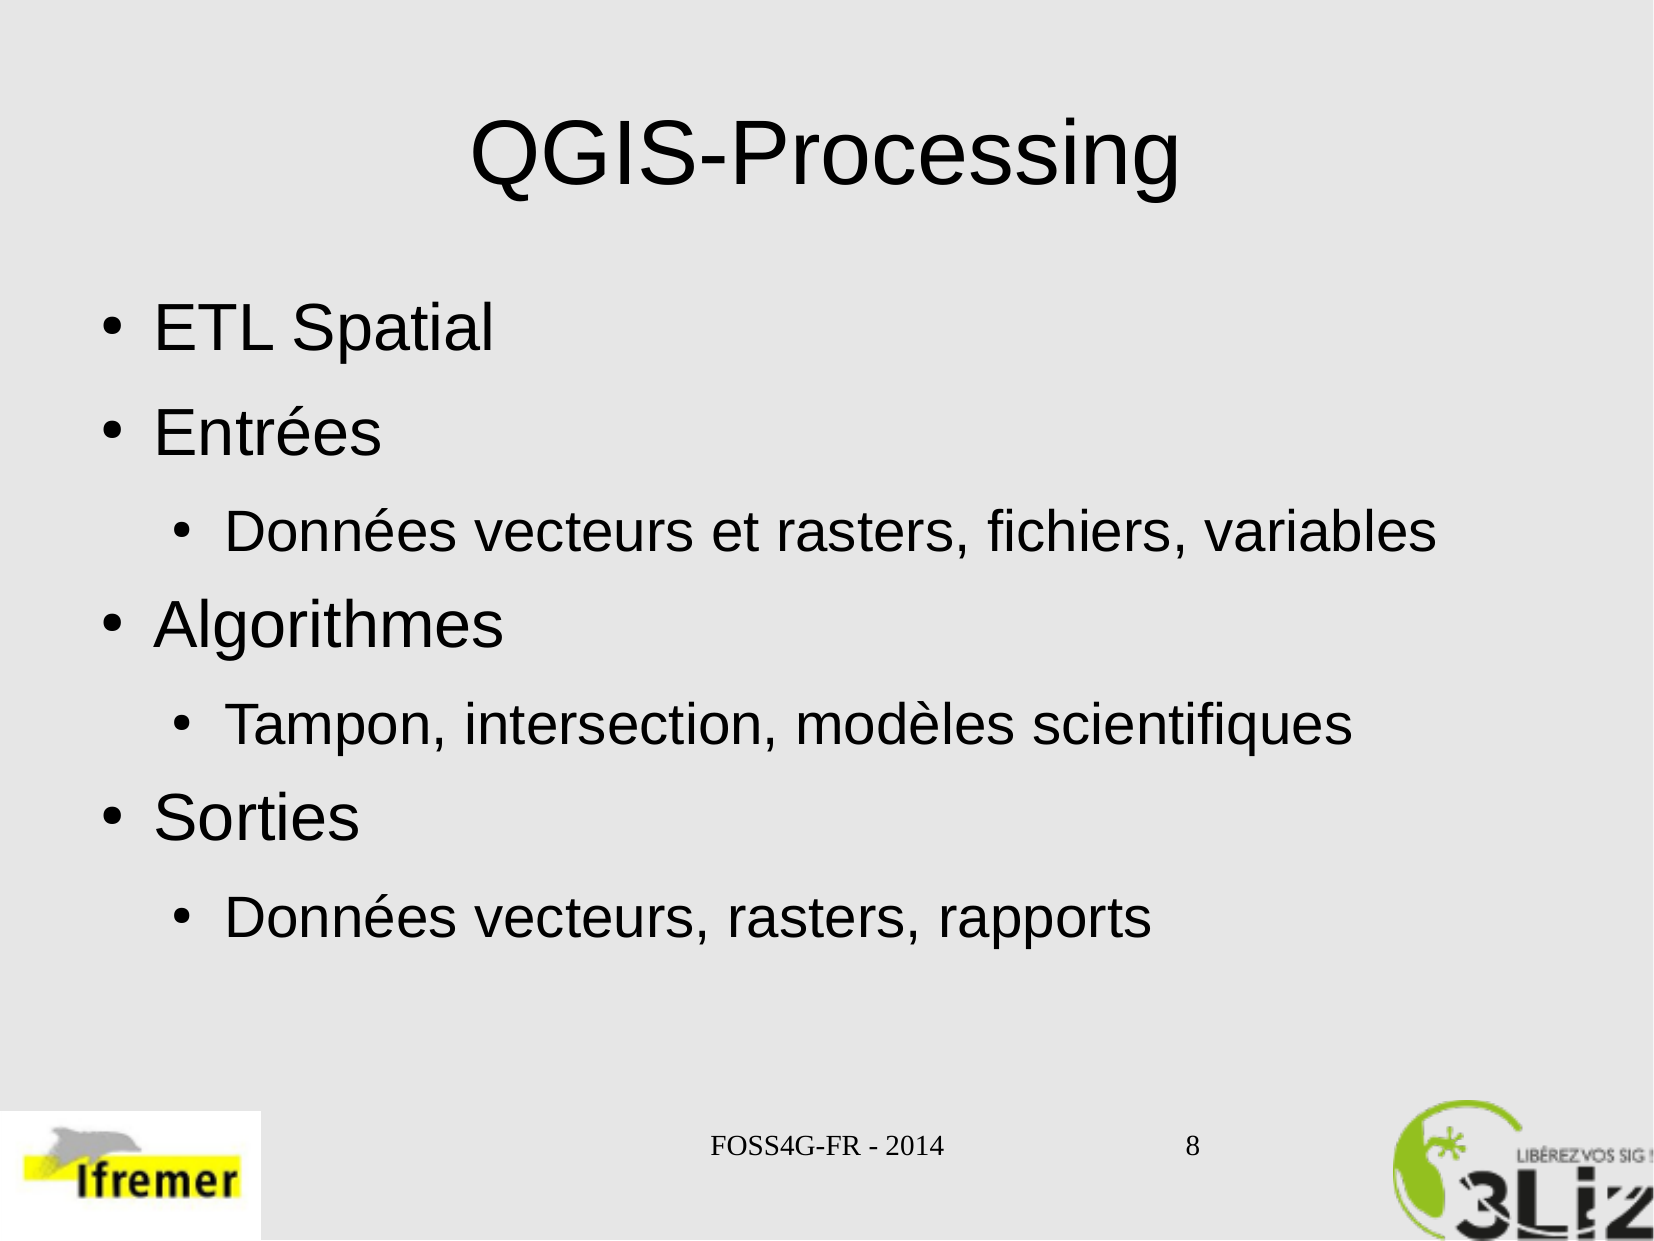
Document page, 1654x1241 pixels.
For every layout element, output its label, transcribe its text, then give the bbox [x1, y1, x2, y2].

title QGIS-Processing [82, 49, 1571, 257]
picture [0, 1111, 261, 1241]
list ETL Spatial Entrées Données vecteurs et rasters, fichiers, variables Algorithmes Tampon, intersection, modèles scientifiques Sorties Données vecteurs, rasters, rapports [82, 290, 1571, 1010]
picture [1393, 1100, 1654, 1241]
